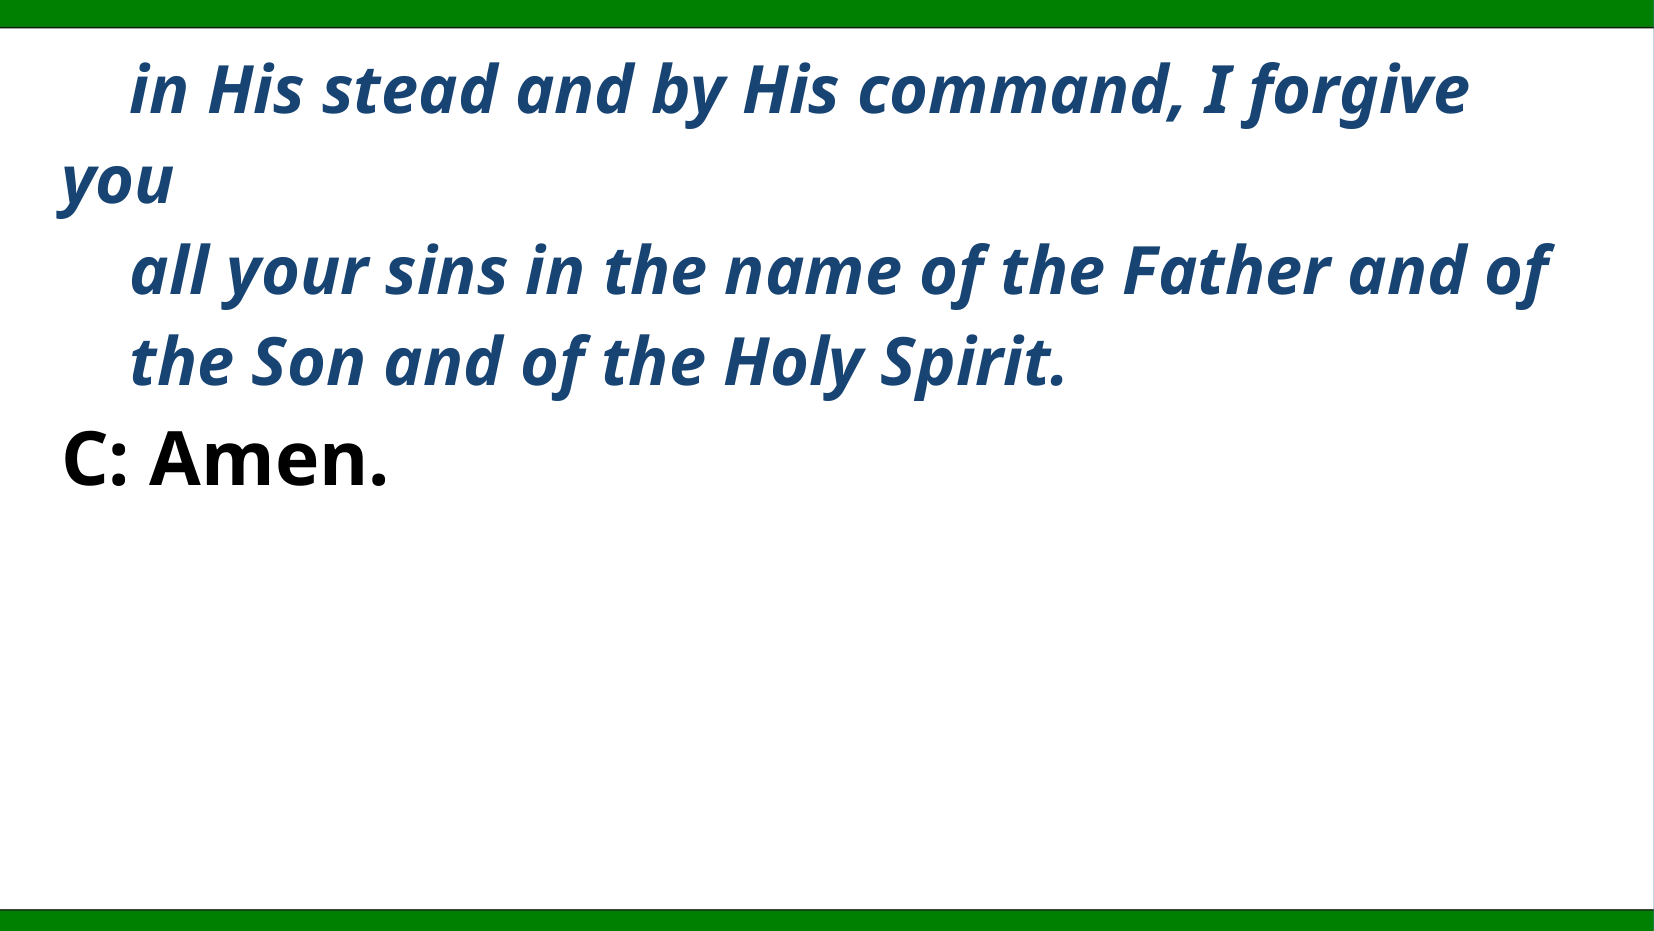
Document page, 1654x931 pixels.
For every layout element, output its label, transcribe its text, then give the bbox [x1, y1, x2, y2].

picture [0, 0, 1654, 931]
text_box in His stead and by His command, I forgive you all your sins in the name of the Father and of the Son and of the Holy Spirit. C: Amen. [46, 34, 1592, 416]
